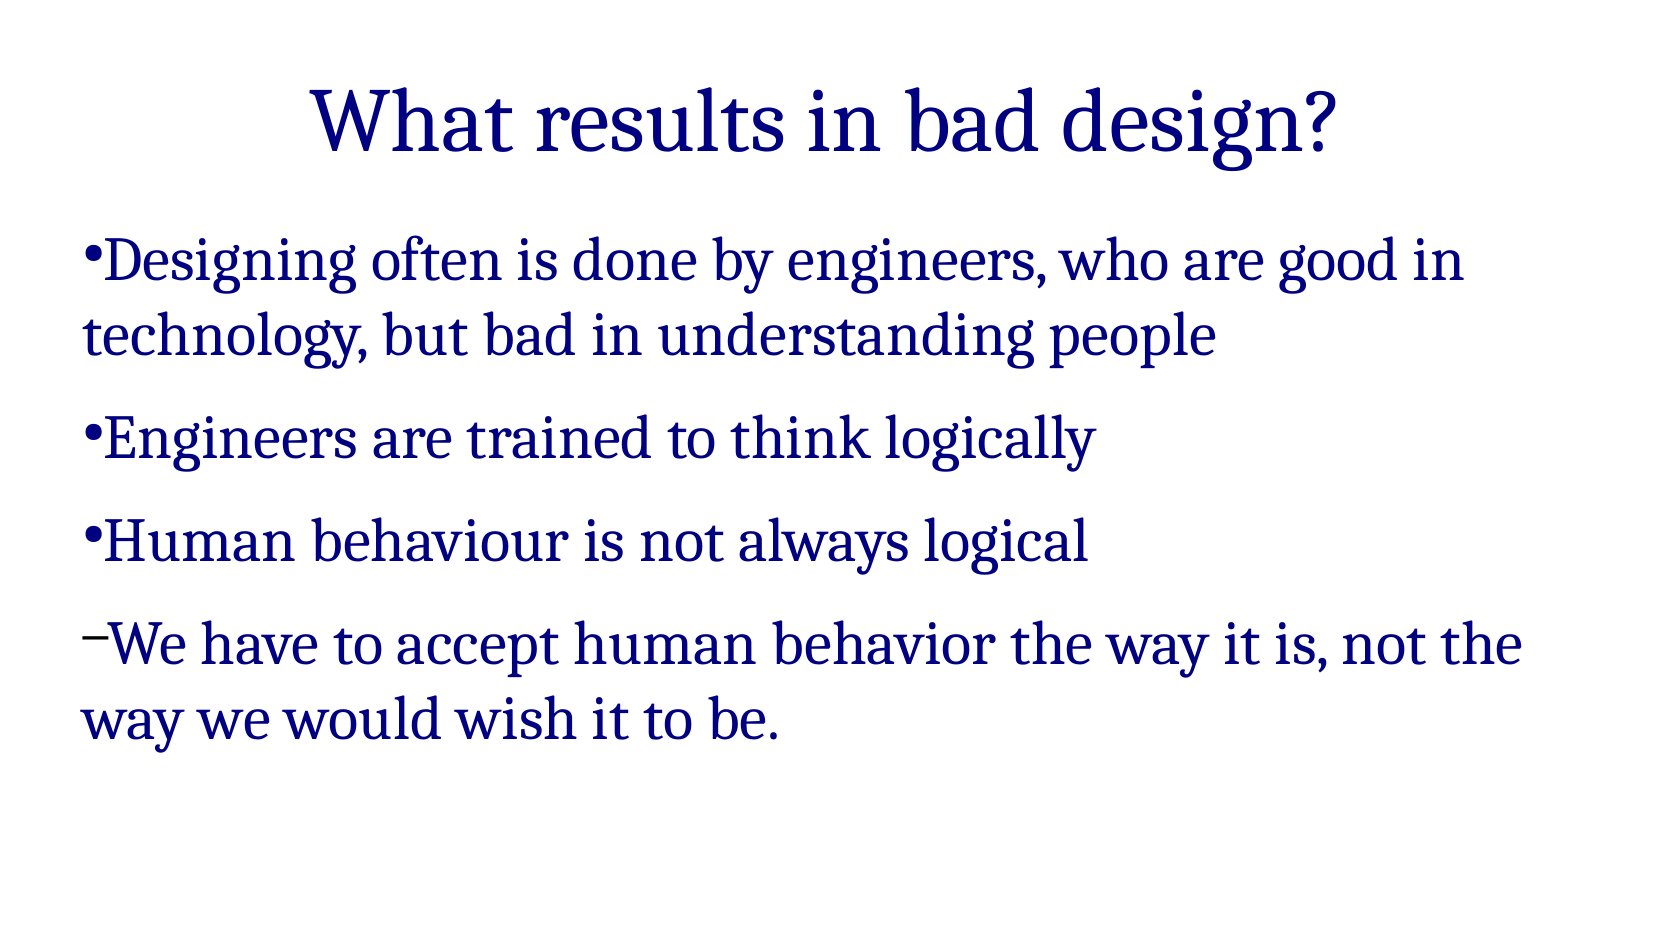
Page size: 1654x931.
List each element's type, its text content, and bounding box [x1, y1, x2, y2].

title What results in bad design? [82, 37, 1571, 193]
list Designing often is done by engineers, who are good in technology, but bad in understanding people Engineers are trained to think logically Human behaviour is not always logical We have to accept human behavior the way it is, not the way we would wish it to be. [82, 217, 1571, 758]
